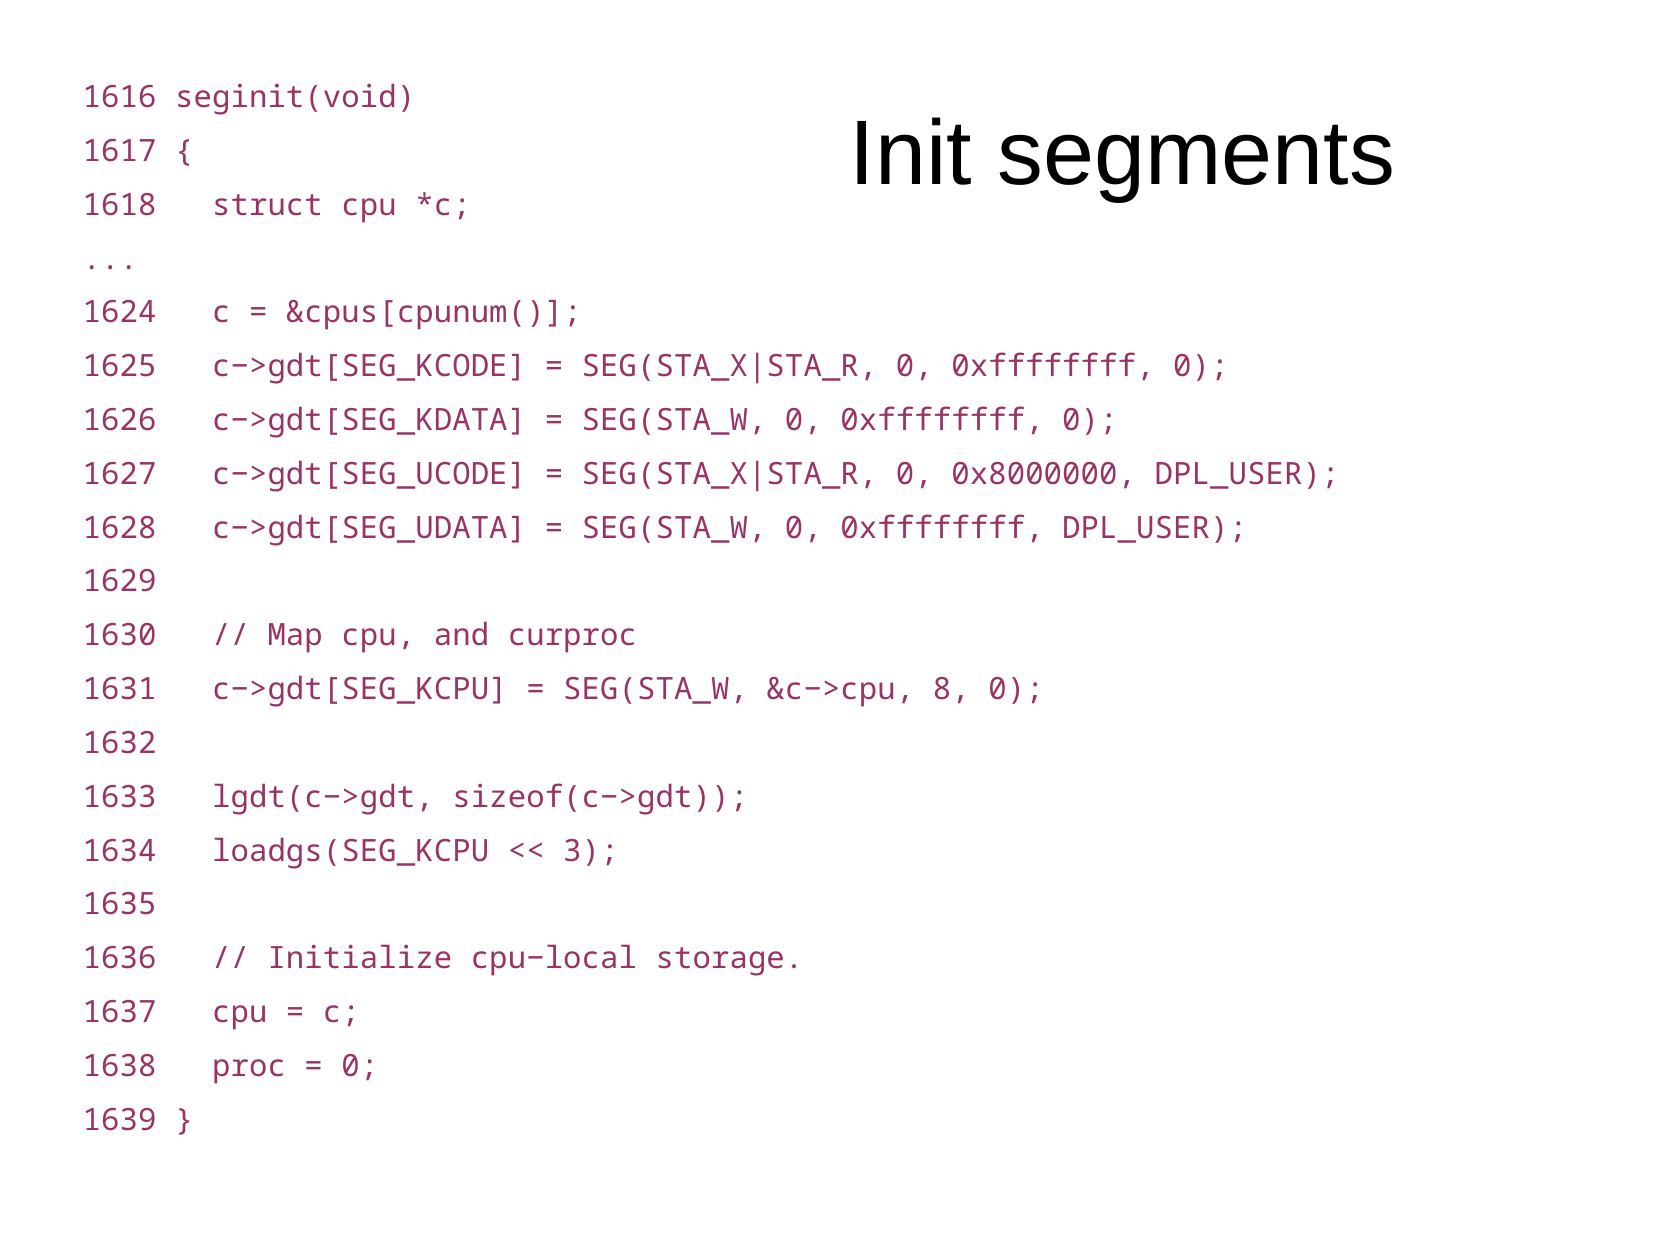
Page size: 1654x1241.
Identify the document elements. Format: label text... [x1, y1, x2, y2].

list 1616 seginit(void) 1617 { 1618 struct cpu *c; ... 1624 c = &cpus[cpunum()]; 1625 c−>gdt[SEG_KCODE] = SEG(STA_X|STA_R, 0, 0xffffffff, 0); 1626 c−>gdt[SEG_KDATA] = SEG(STA_W, 0, 0xffffffff, 0); 1627 c−>gdt[SEG_UCODE] = SEG(STA_X|STA_R, 0, 0x8000000, DPL_USER); 1628 c−>gdt[SEG_UDATA] = SEG(STA_W, 0, 0xffffffff, DPL_USER); 1629 1630 // Map cpu, and curproc 1631 c−>gdt[SEG_KCPU] = SEG(STA_W, &c−>cpu, 8, 0); 1632 1633 lgdt(c−>gdt, sizeof(c−>gdt)); 1634 loadgs(SEG_KCPU << 3); 1635 1636 // Initialize cpu−local storage. 1637 cpu = c; 1638 proc = 0; 1639 } [82, 75, 1571, 1163]
title Init segments [675, 49, 1571, 257]
